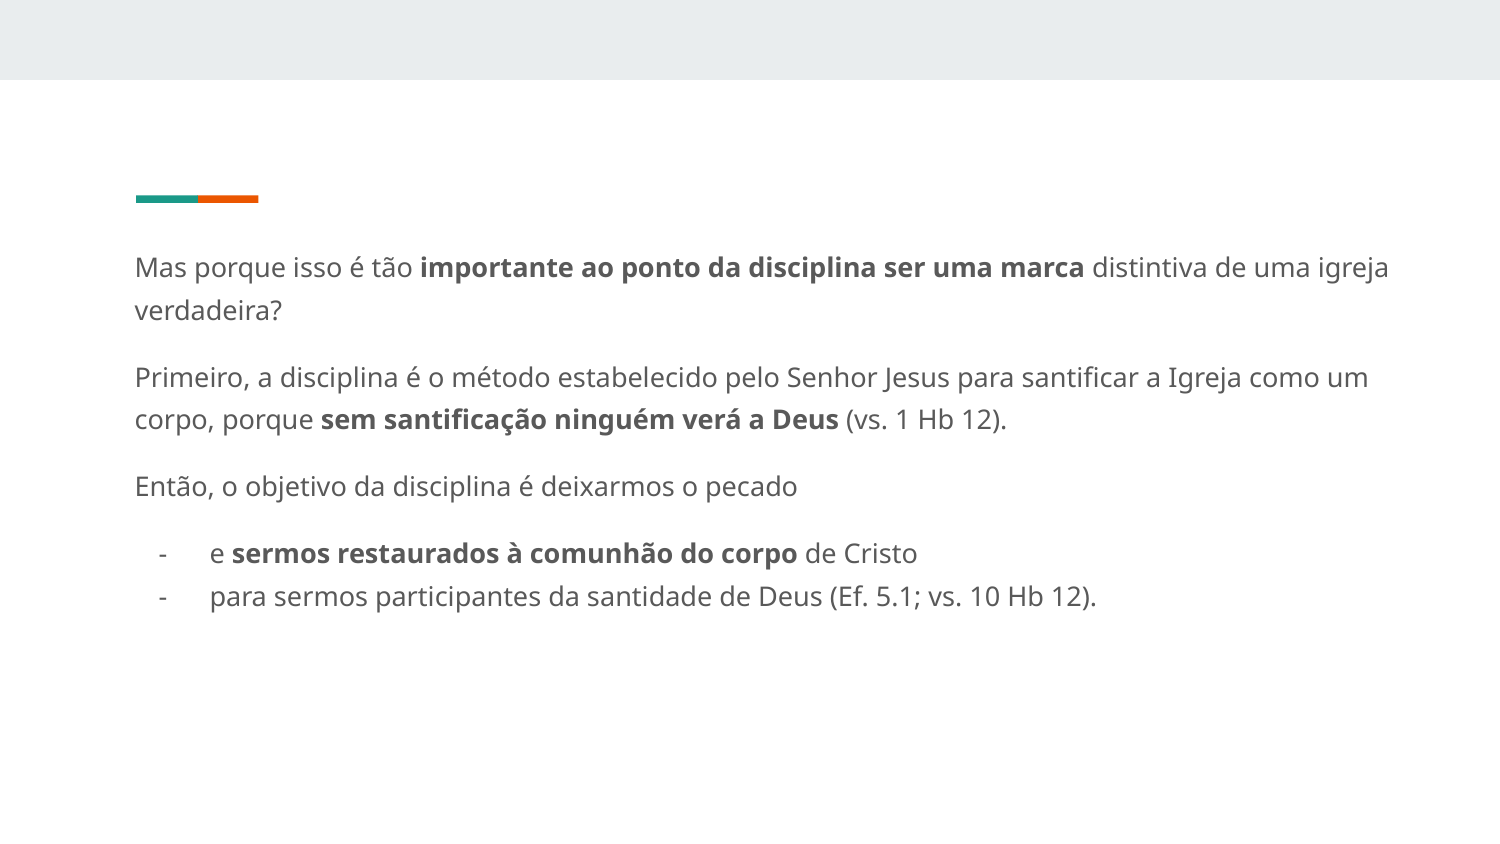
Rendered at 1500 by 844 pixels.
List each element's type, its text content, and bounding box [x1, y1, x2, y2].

list Mas porque isso é tão importante ao ponto da disciplina ser uma marca distintiva de uma igreja verdadeira? Primeiro, a disciplina é o método estabelecido pelo Senhor Jesus para santificar a Igreja como um corpo, porque sem santificação ninguém verá a Deus (vs. 1 Hb 12). Então, o objetivo da disciplina é deixarmos o pecado e sermos restaurados à comunhão do corpo de Cristo para sermos participantes da santidade de Deus (Ef. 5.1; vs. 10 Hb 12). [119, 228, 1448, 799]
